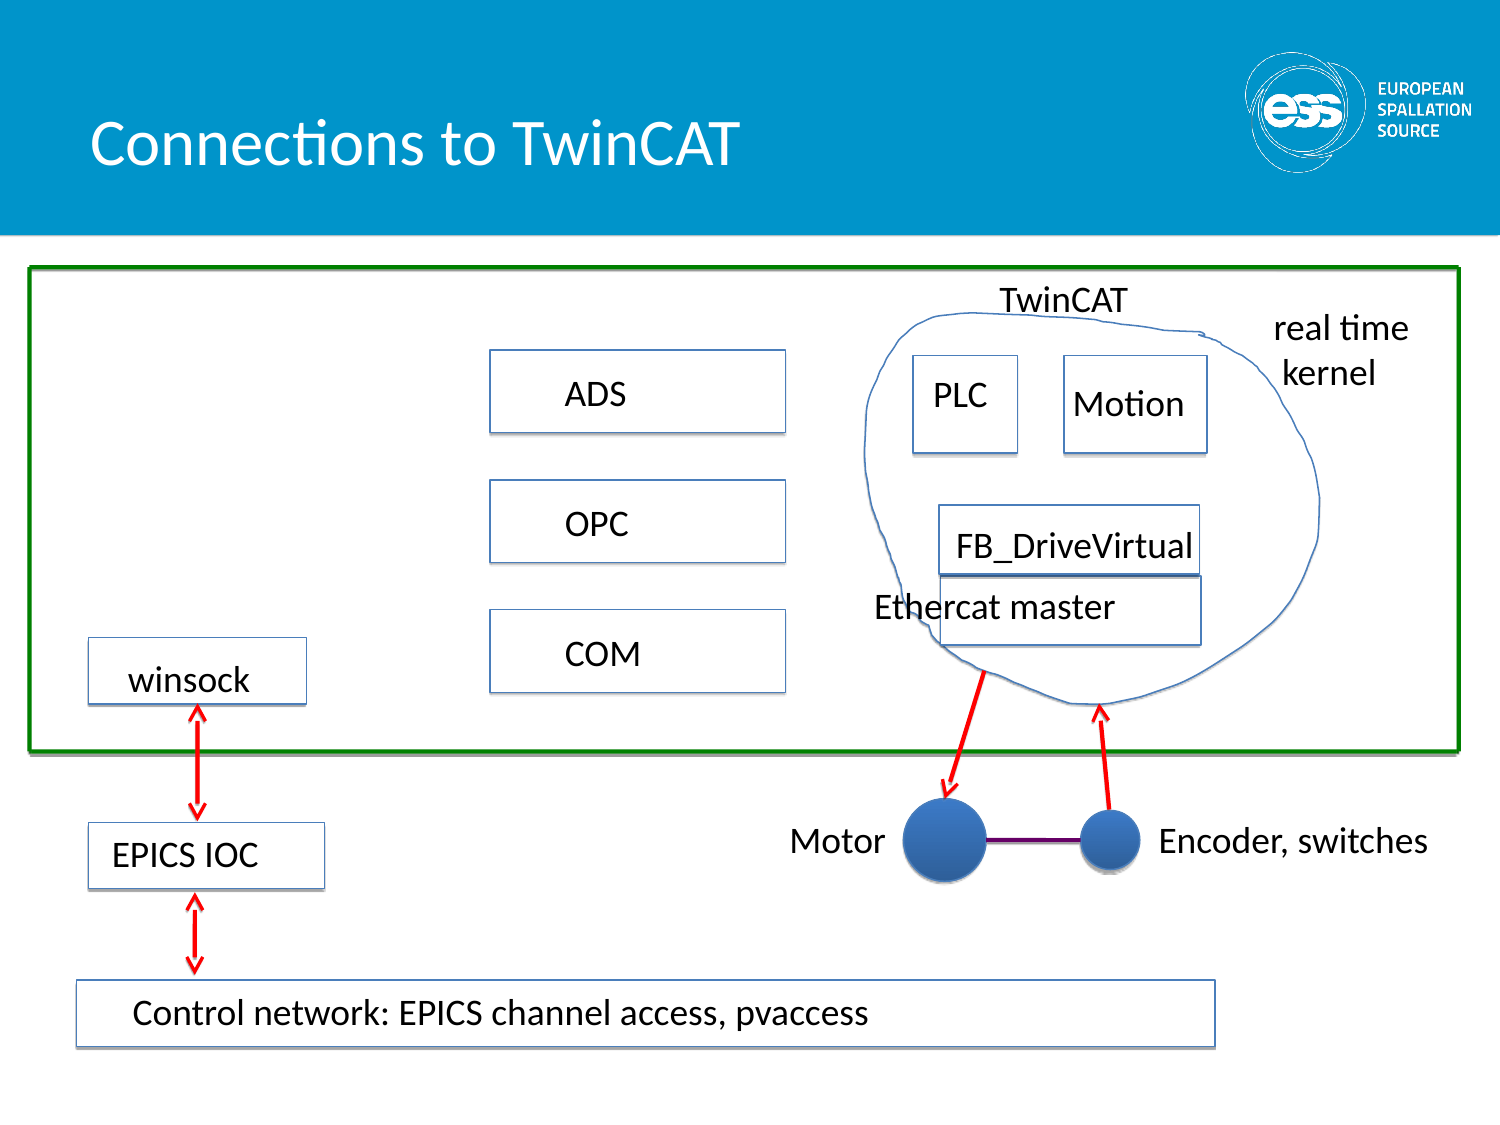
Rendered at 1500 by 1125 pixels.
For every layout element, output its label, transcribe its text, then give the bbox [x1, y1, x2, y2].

text_box Ethercat master [859, 574, 1131, 635]
text_box EPICS IOC [97, 822, 325, 883]
text_box real time kernel [1258, 295, 1425, 401]
text_box [88, 637, 307, 705]
text_box OPC [549, 491, 644, 552]
text_box [88, 822, 325, 889]
text_box Motor [774, 808, 902, 869]
text_box ADS [549, 361, 642, 422]
text_box Control network: EPICS channel access, pvaccess [117, 980, 1216, 1041]
text_box TwinCAT [984, 273, 1143, 327]
picture [1389, 104, 1393, 115]
text_box [490, 349, 786, 433]
text_box winsock [113, 647, 265, 708]
text_box Encoder, switches [1143, 808, 1444, 869]
picture [1398, 109, 1406, 115]
text_box [903, 798, 986, 882]
text_box FB_DriveVirtual [941, 513, 1209, 574]
text_box [864, 312, 1320, 705]
text_box Motion [1058, 371, 1200, 432]
text_box [76, 980, 1215, 1047]
text_box COM [550, 621, 657, 682]
picture [1422, 125, 1428, 134]
picture [1436, 104, 1444, 115]
picture [1454, 83, 1458, 94]
picture [1423, 83, 1430, 94]
text_box PLC [918, 362, 1003, 422]
picture [1409, 104, 1415, 115]
text_box [490, 609, 786, 693]
text_box [490, 479, 786, 563]
title Connections to TwinCAT [75, 45, 1247, 233]
picture [1379, 83, 1385, 94]
picture [1432, 125, 1438, 136]
picture [1443, 86, 1450, 93]
picture [1400, 83, 1407, 94]
text_box [1080, 810, 1140, 870]
picture [1264, 94, 1342, 127]
picture [1418, 104, 1423, 115]
